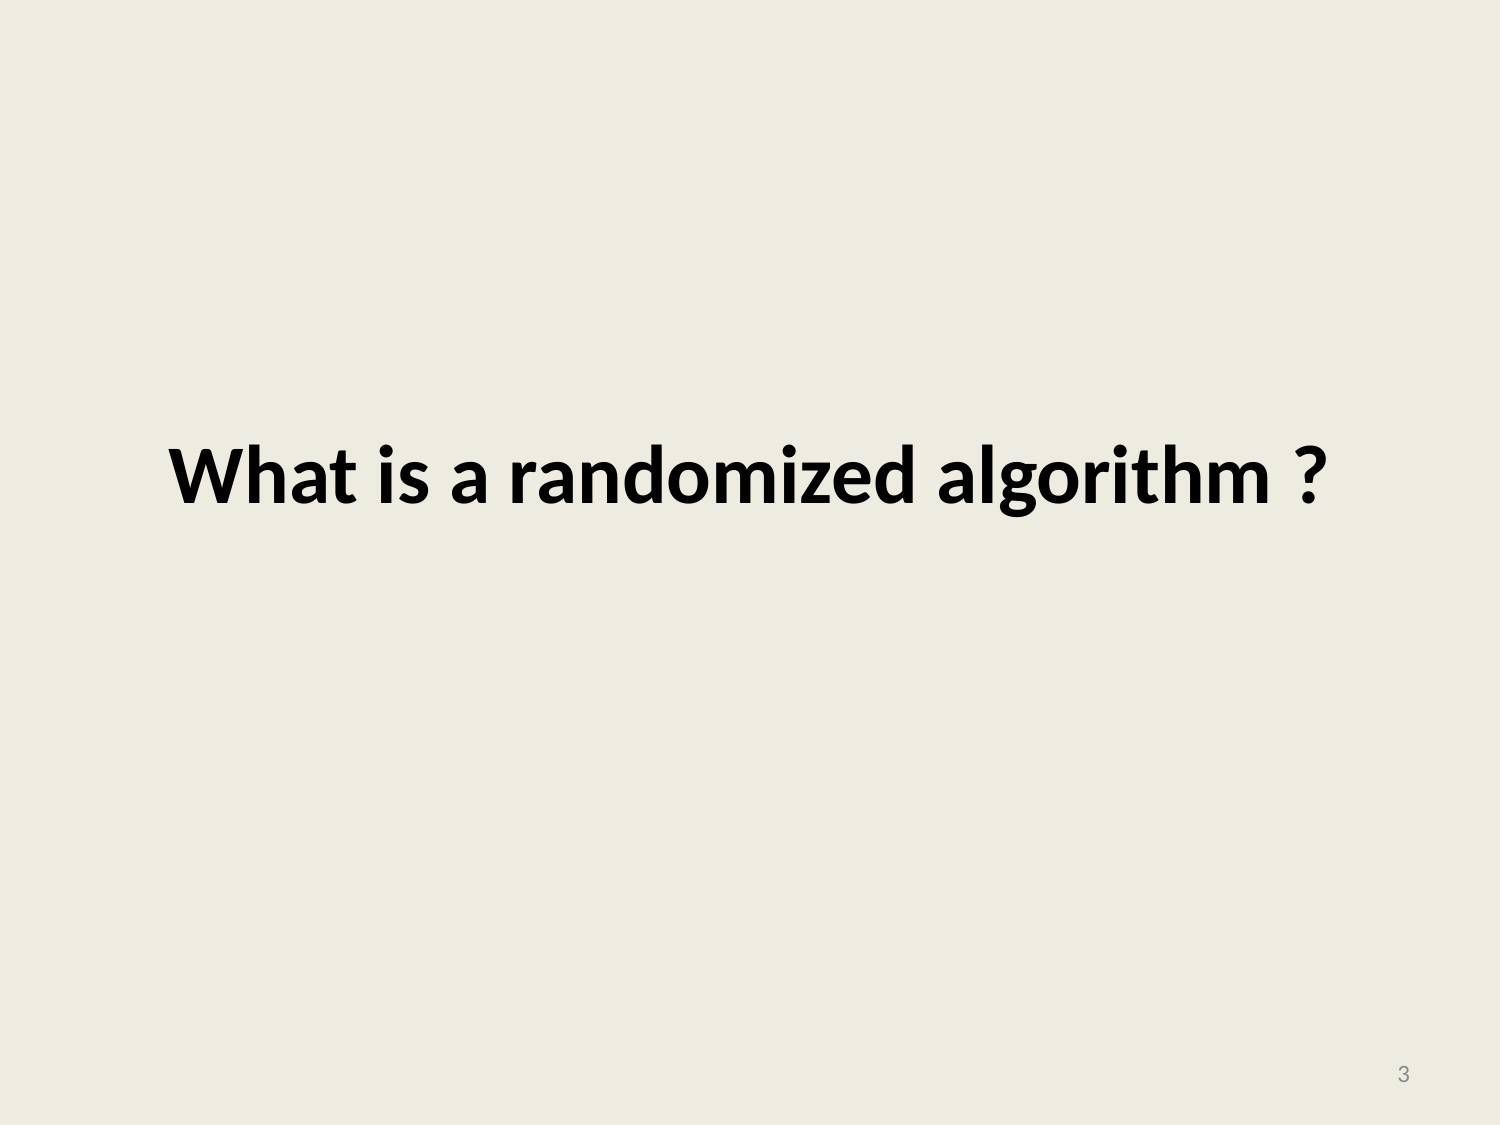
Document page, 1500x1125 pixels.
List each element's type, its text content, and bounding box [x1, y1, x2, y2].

slide_number <number> [1074, 1042, 1425, 1103]
title What is a randomized algorithm ? [112, 349, 1388, 591]
